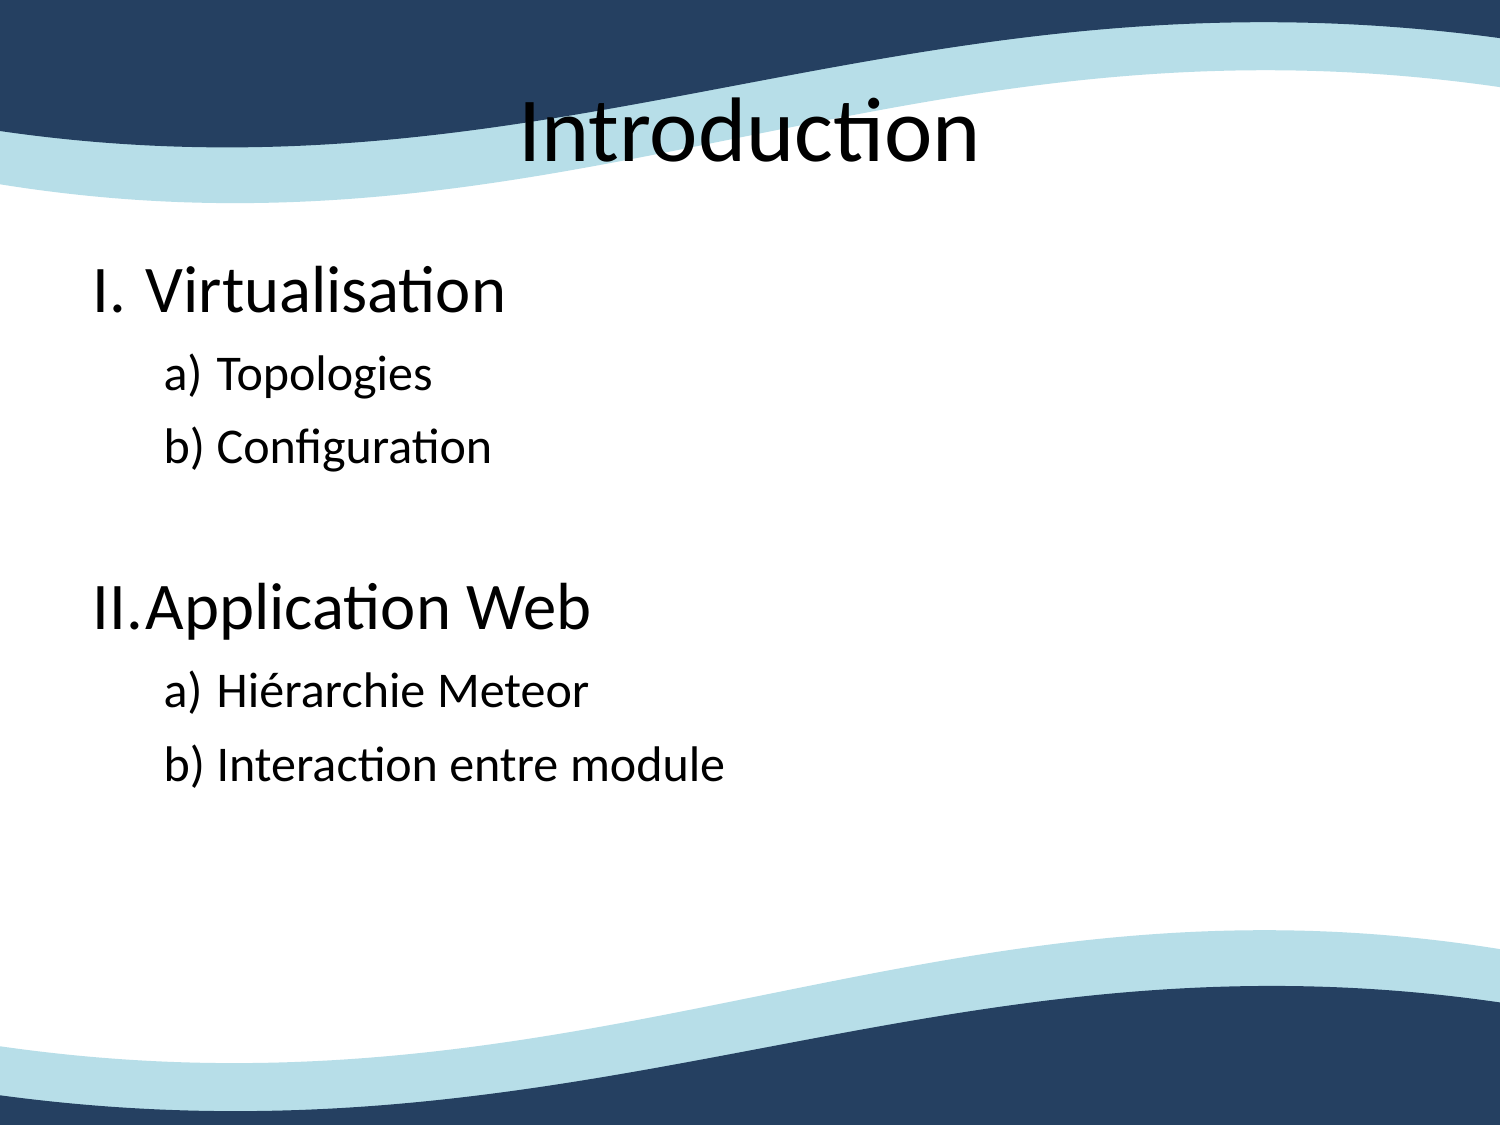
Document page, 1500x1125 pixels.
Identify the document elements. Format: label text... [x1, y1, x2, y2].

list Virtualisation Topologies Configuration Application Web Hiérarchie Meteor Interaction entre module [75, 262, 1425, 1005]
title Introduction [75, 45, 1425, 233]
